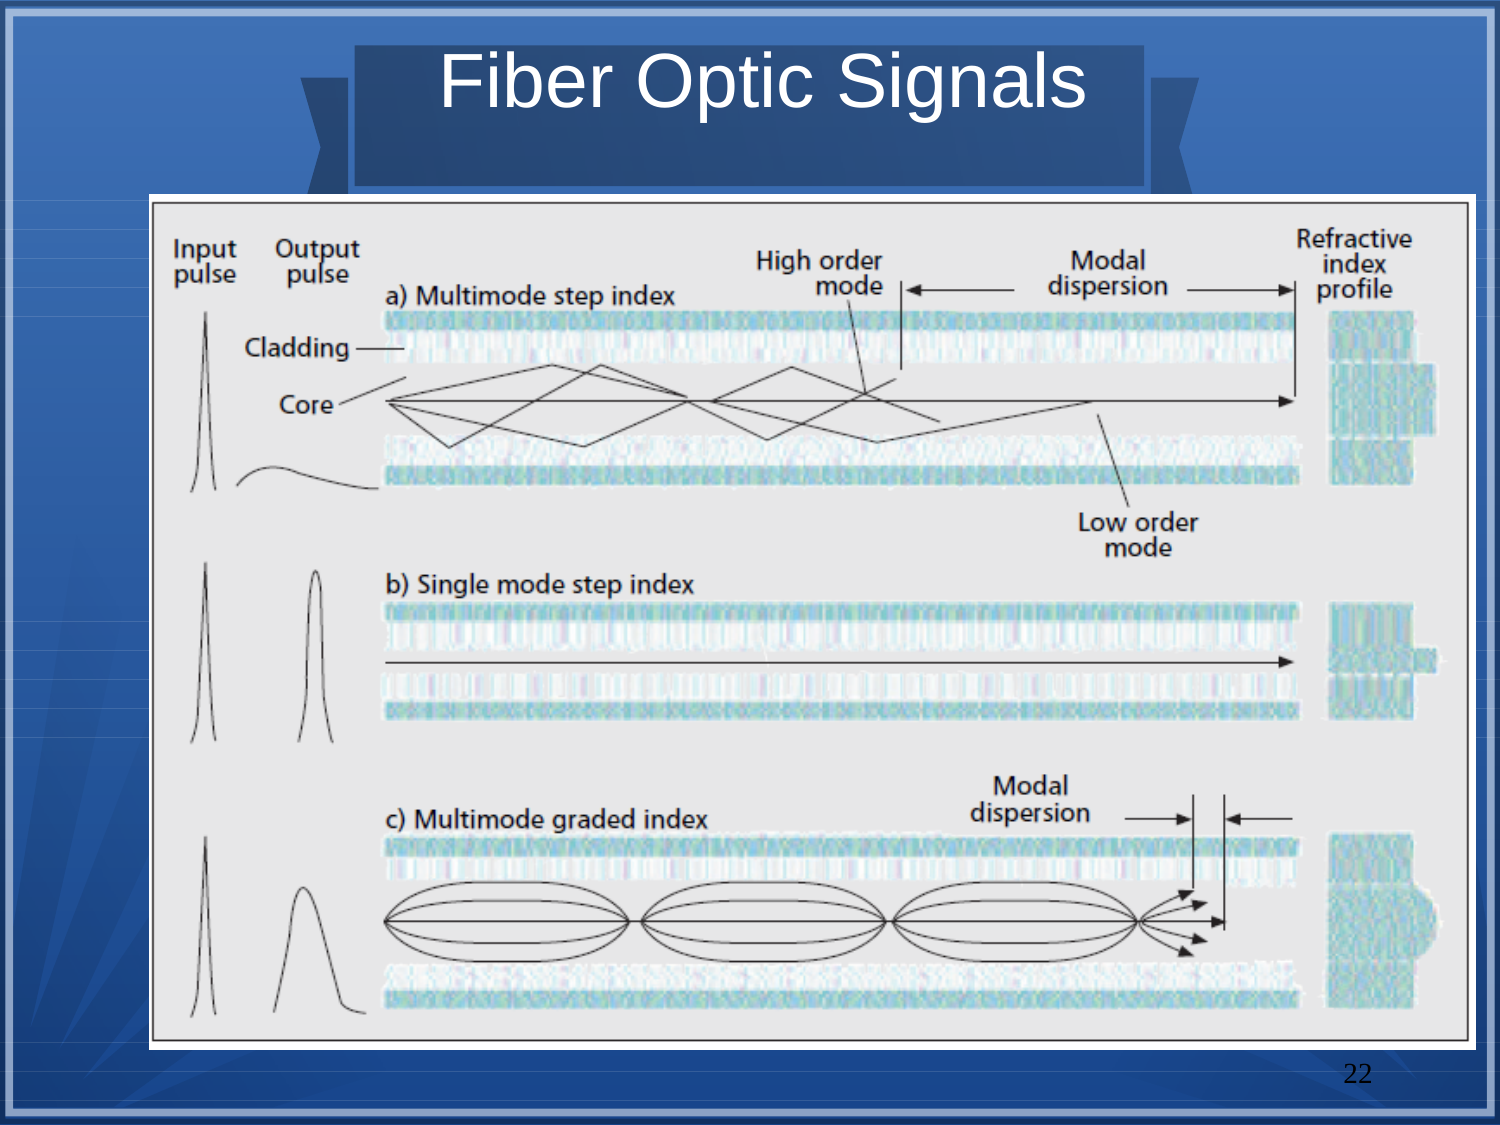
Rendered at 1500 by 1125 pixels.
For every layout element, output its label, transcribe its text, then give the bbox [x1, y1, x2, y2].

text_box 47 [1074, 1051, 1388, 1125]
picture [149, 194, 1476, 1051]
title Fiber Optic Signals [112, 0, 1388, 175]
